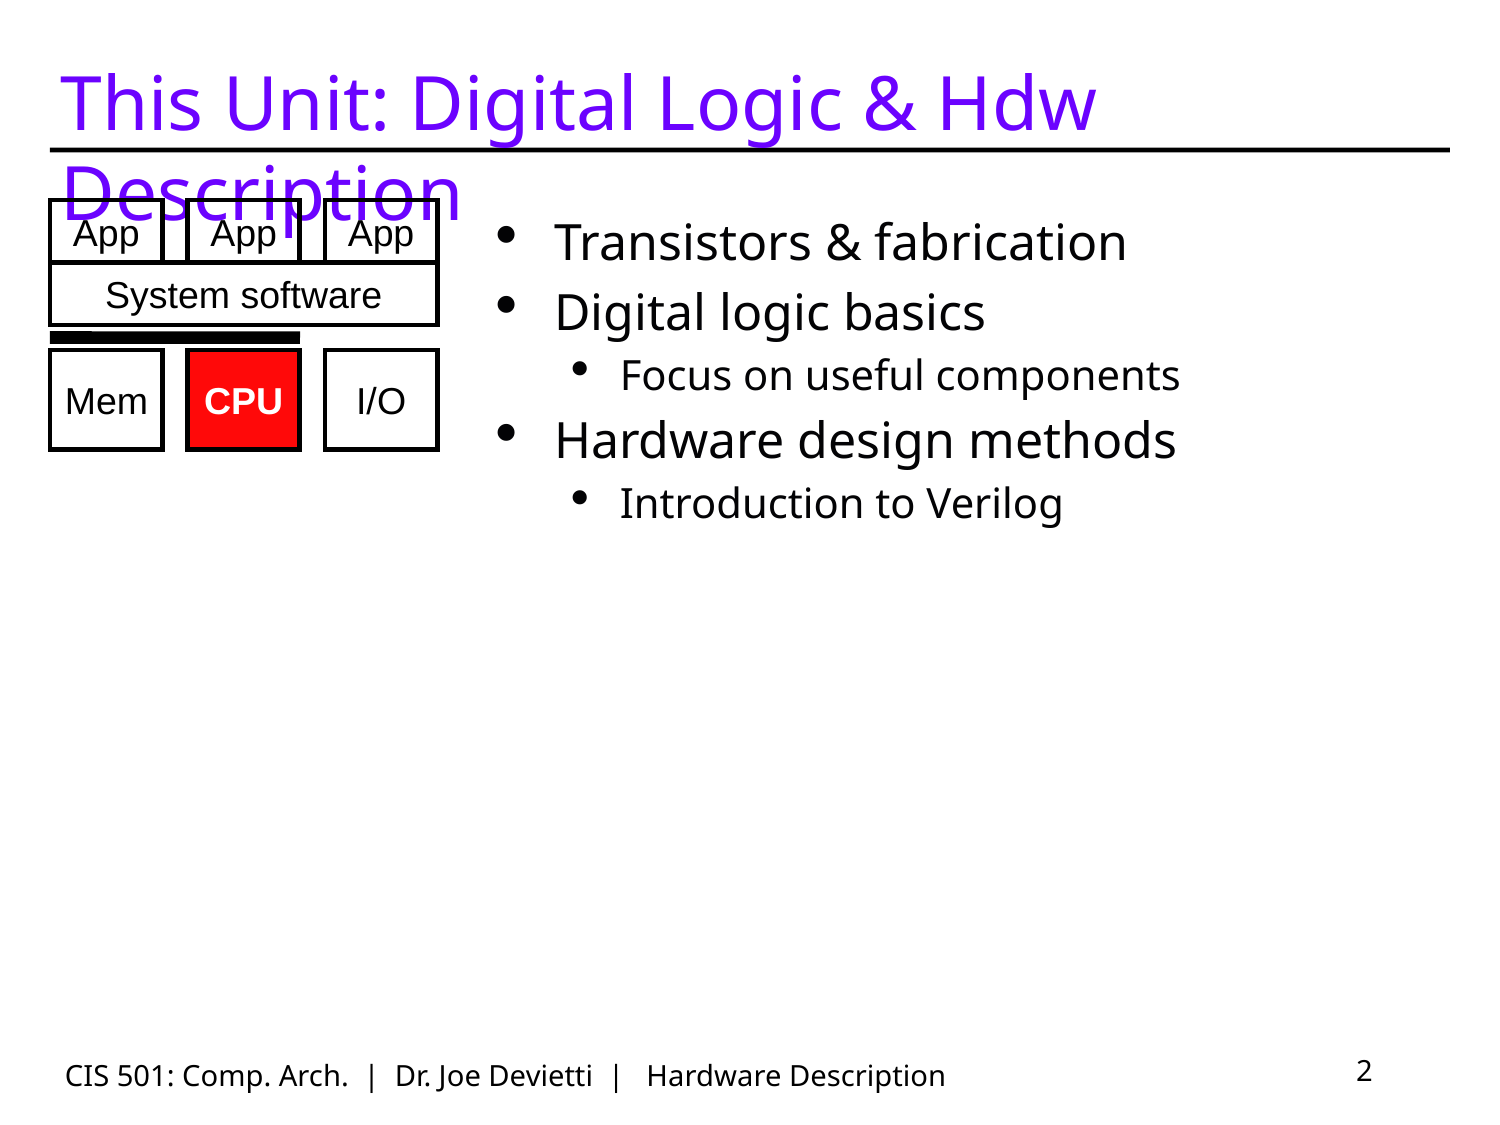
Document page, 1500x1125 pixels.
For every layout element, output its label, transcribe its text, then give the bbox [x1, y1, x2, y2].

text_box I/O [324, 349, 438, 450]
text_box CPU [187, 349, 300, 450]
text_box Transistors & fabrication Digital logic basics Focus on useful components Hardware design methods Introduction to Verilog [487, 206, 1463, 853]
text_box System software [50, 262, 438, 325]
text_box App [187, 200, 300, 263]
text_box App [324, 200, 438, 263]
text_box Mem [49, 349, 163, 450]
text_box CIS 501: Comp. Arch. | Dr. Joe Devietti | Hardware Description [49, 1049, 988, 1100]
text_box This Unit: Digital Logic & Hdw Description [49, 51, 1468, 248]
text_box App [49, 200, 163, 263]
text_box <number> [1074, 1049, 1388, 1100]
